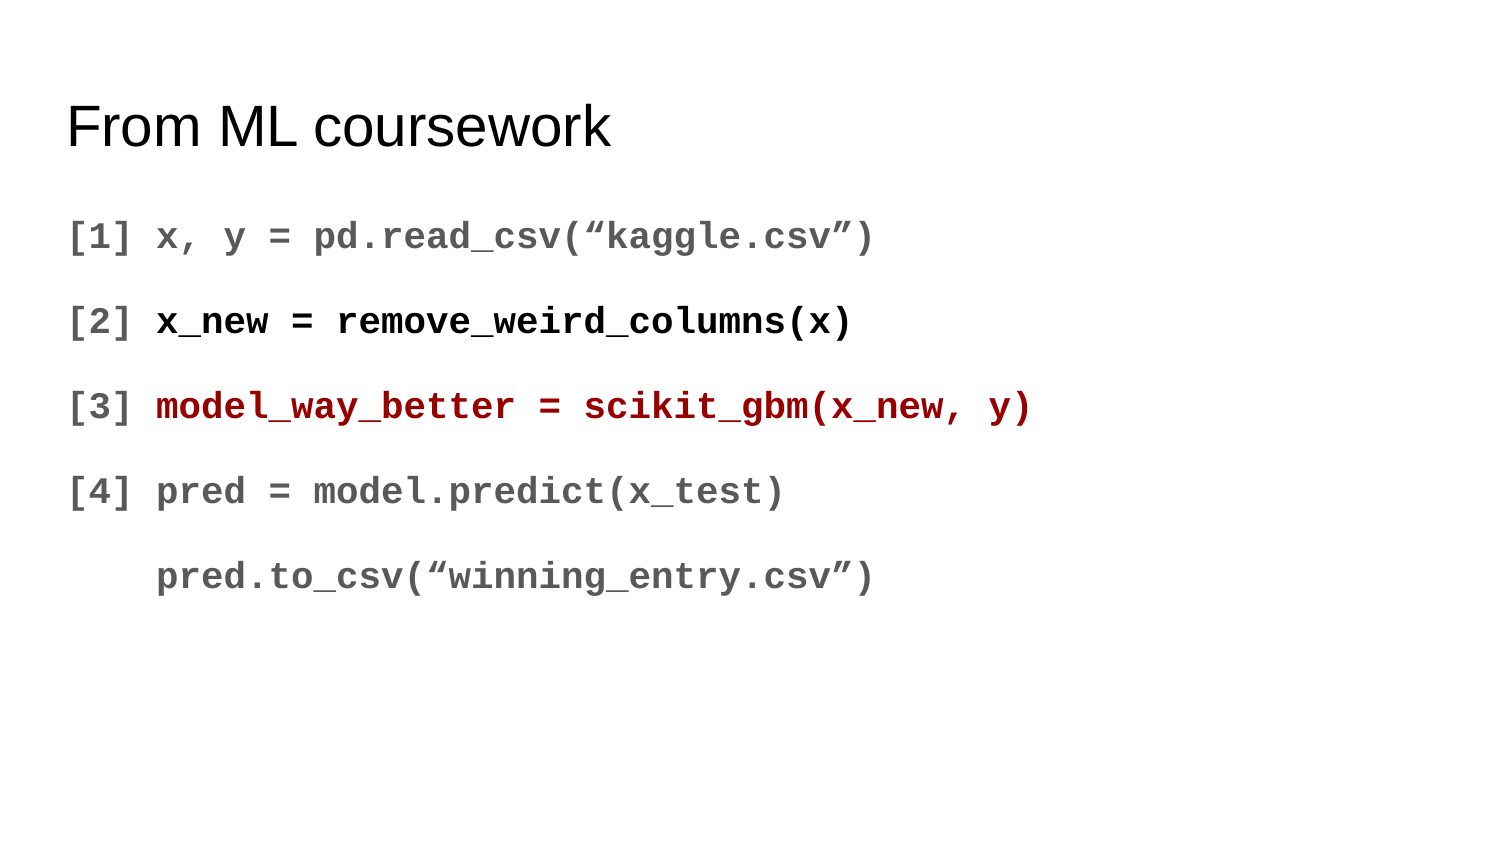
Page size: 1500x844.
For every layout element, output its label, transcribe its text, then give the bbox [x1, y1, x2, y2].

title From ML coursework [51, 72, 1449, 167]
list [1] x, y = pd.read_csv(“kaggle.csv”) [2] x_new = remove_weird_columns(x) [3] model_way_better = scikit_gbm(x_new, y) [4] pred = model.predict(x_test) pred.to_csv(“winning_entry.csv”) [51, 189, 1449, 750]
